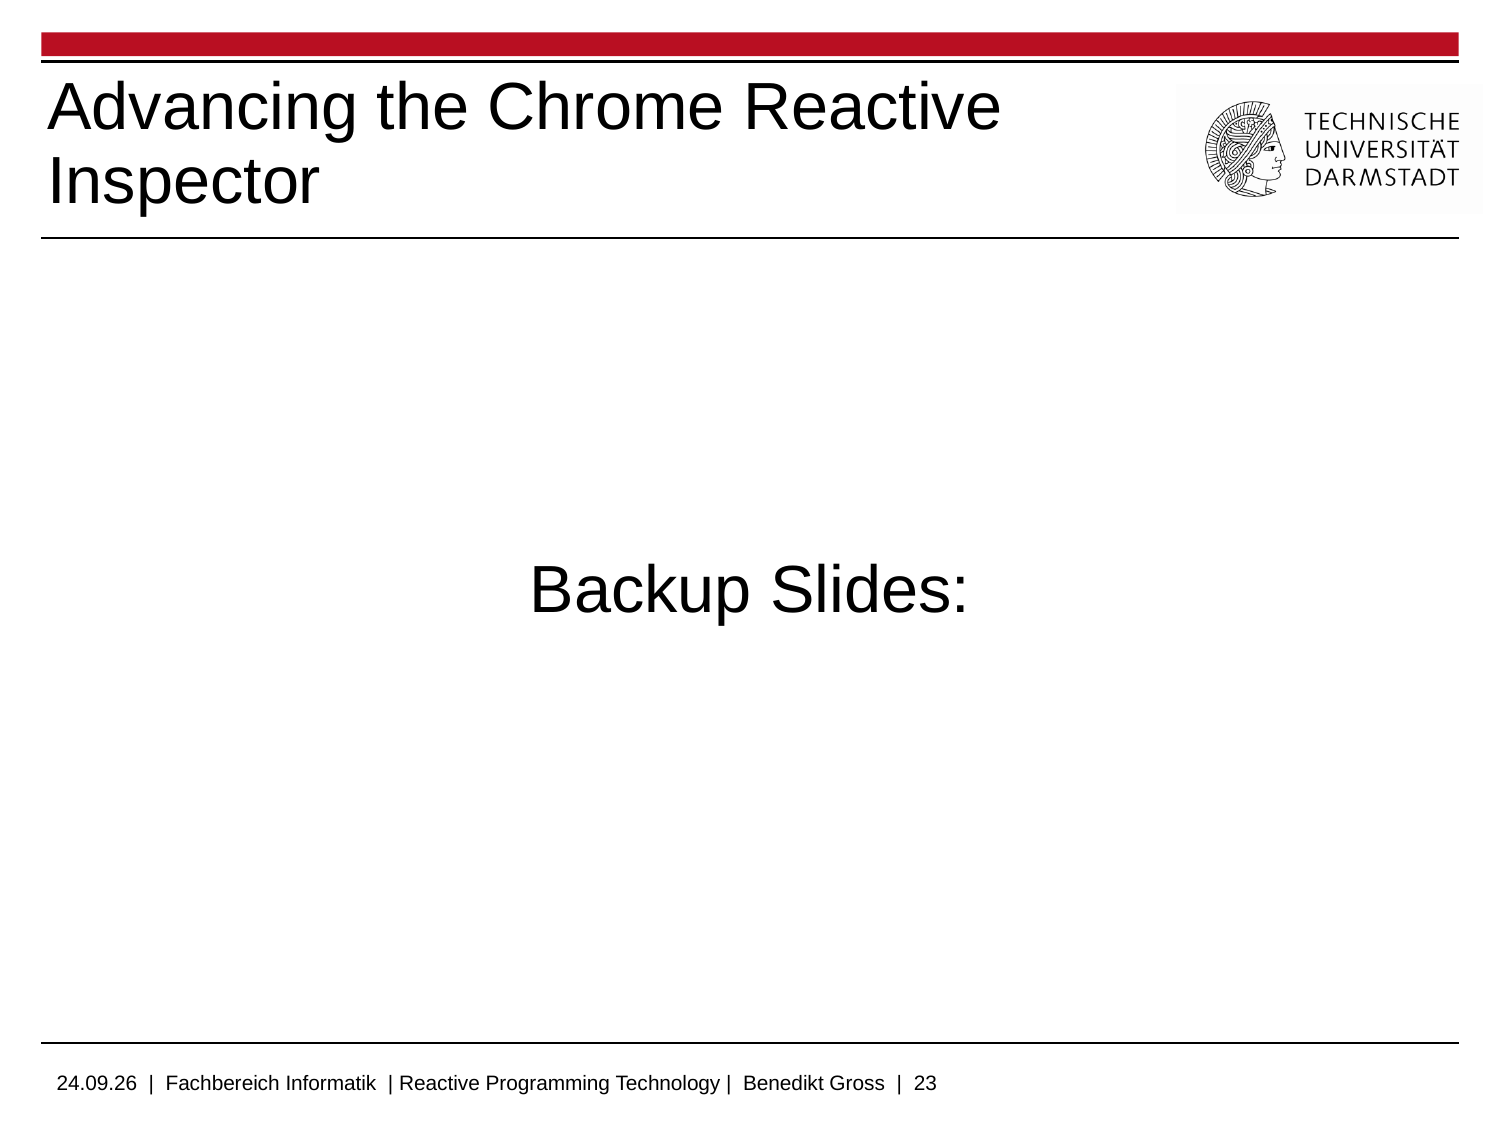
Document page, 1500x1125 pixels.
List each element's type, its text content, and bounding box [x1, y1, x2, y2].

subtitle Backup Slides: [75, 263, 1425, 916]
title Advancing the Chrome Reactive Inspector [47, 68, 1137, 219]
